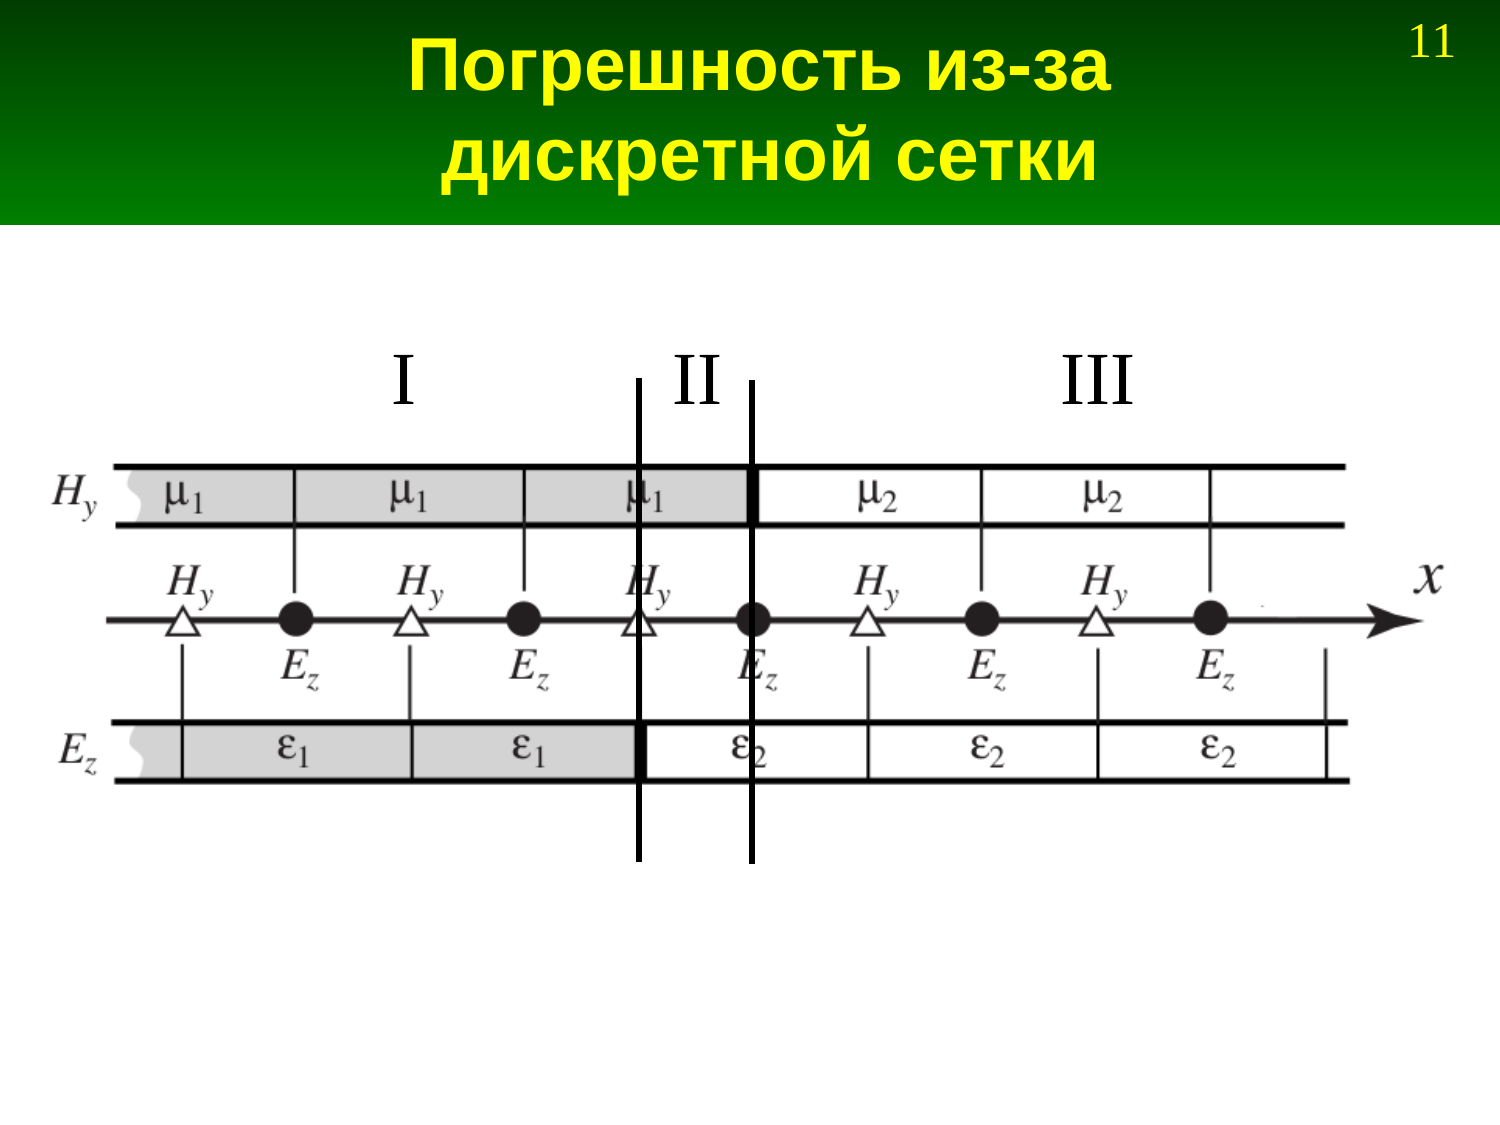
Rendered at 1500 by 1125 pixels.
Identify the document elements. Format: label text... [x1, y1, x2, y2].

picture [35, 436, 636, 802]
title Погрешность из-за дискретной сетки [100, 7, 1441, 204]
text_box I [376, 321, 432, 427]
text_box II [657, 321, 738, 427]
text_box III [1045, 321, 1151, 427]
picture [755, 436, 1465, 802]
picture [642, 436, 749, 802]
